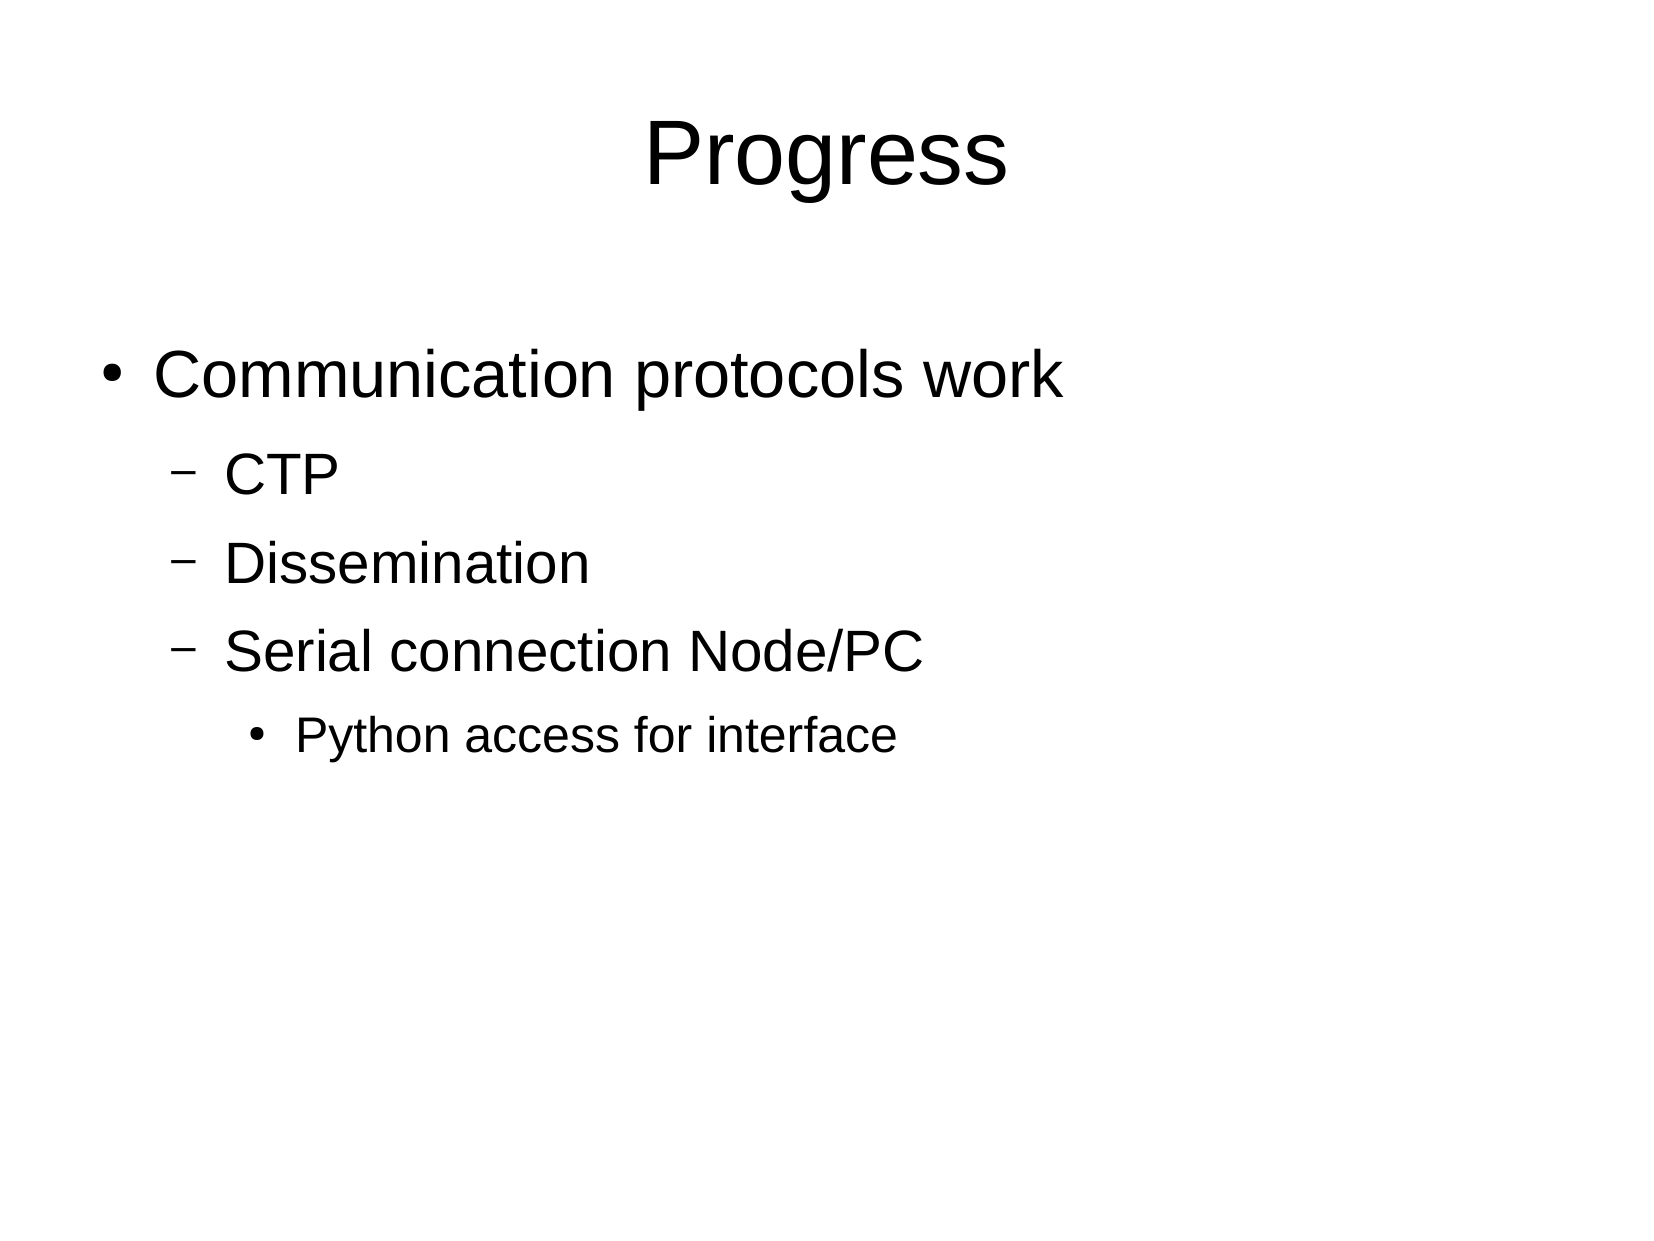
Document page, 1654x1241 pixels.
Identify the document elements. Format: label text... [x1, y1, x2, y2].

title Progress [82, 49, 1571, 257]
list Communication protocols work CTP Dissemination Serial connection Node/PC Python access for interface [82, 337, 1606, 1057]
